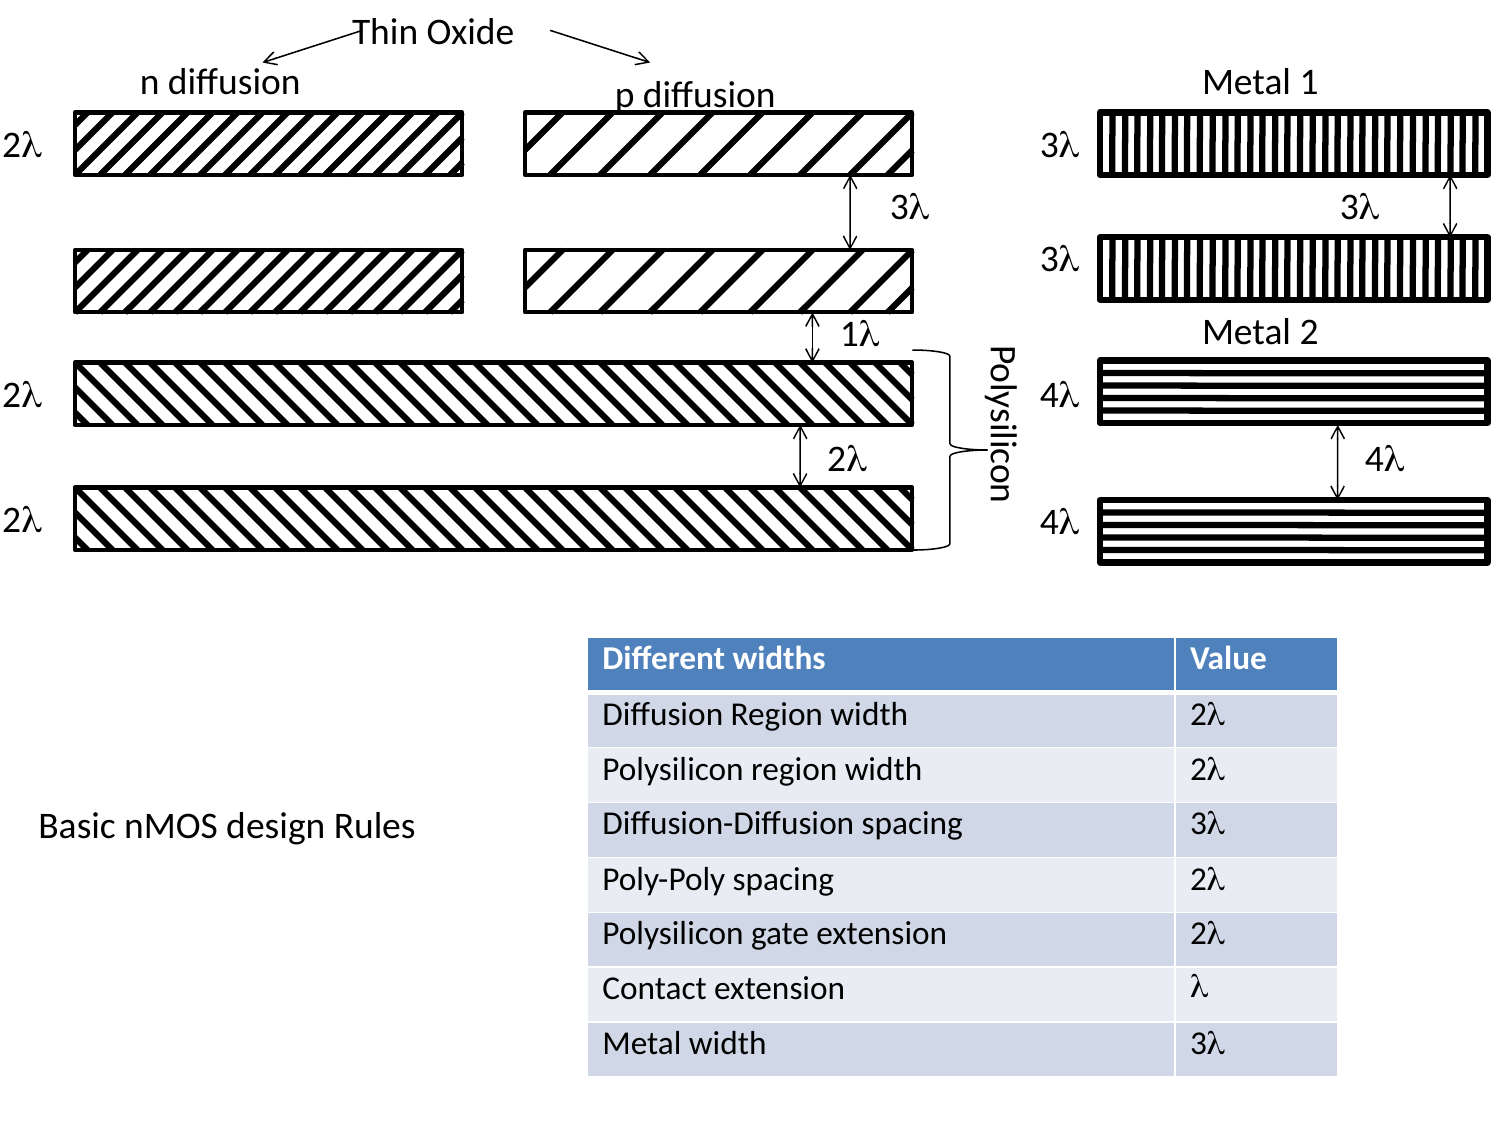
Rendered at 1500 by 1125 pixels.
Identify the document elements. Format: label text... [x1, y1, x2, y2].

text_box 2 [0, 112, 63, 173]
table_cell 2 [1176, 695, 1337, 747]
text_box Polysilicon [975, 330, 1036, 581]
table_cell  [1176, 968, 1337, 1021]
table_cell Polysilicon gate extension [588, 913, 1174, 966]
table_cell Contact extension [588, 968, 1174, 1021]
text_box 3 [1325, 174, 1450, 235]
text_box 1 [824, 301, 900, 362]
text_box 3 [1024, 112, 1100, 173]
table_header Different widths [588, 638, 1174, 690]
table_cell Diffusion-Diffusion spacing [588, 803, 1174, 857]
table_header Value [1176, 638, 1337, 690]
text_box 4 [1036, 489, 1100, 550]
table_cell 2 [1176, 913, 1337, 966]
text_box 2 [0, 487, 63, 548]
text_box 3 [1024, 226, 1100, 287]
text_box 3 [874, 174, 950, 235]
table_cell 3 [1176, 1023, 1337, 1076]
text_box p diffusion [600, 62, 922, 123]
text_box 2 [0, 362, 63, 423]
table_cell 2 [1176, 858, 1337, 912]
text_box 4 [1036, 362, 1100, 423]
table_cell 3 [1176, 803, 1337, 857]
text_box Metal 1 [1187, 49, 1338, 110]
text_box 2 [812, 426, 888, 487]
text_box n diffusion [125, 49, 413, 110]
table_cell Poly-Poly spacing [588, 858, 1174, 912]
table_cell Polysilicon region width [588, 748, 1174, 802]
table_cell 2 [1176, 748, 1337, 802]
table_cell Metal width [588, 1023, 1174, 1076]
text_box Metal 2 [1187, 299, 1338, 360]
table_cell Diffusion Region width [588, 695, 1174, 747]
text_box 4 [1349, 426, 1425, 487]
text_box Thin Oxide [337, 0, 588, 60]
text_box Basic nMOS design Rules [23, 793, 550, 854]
